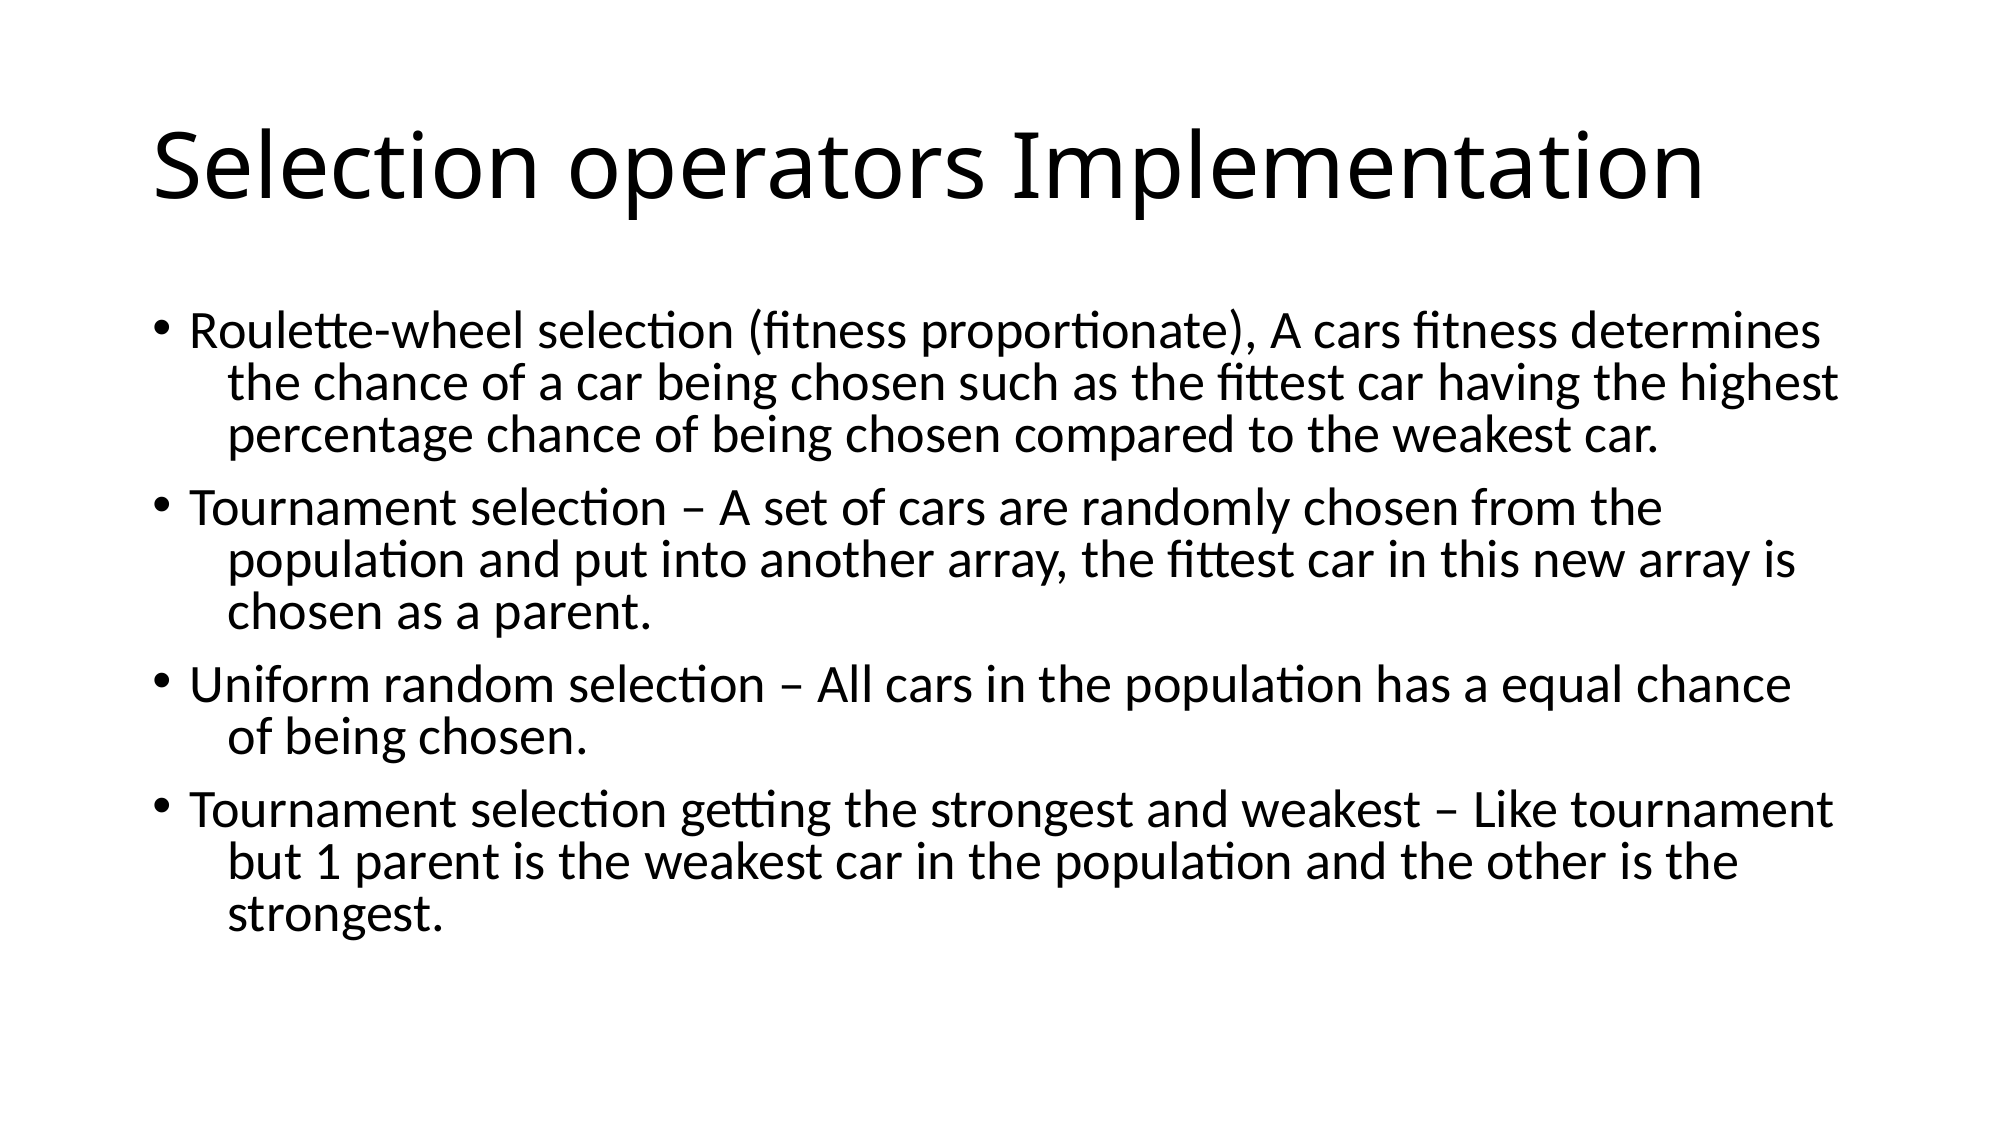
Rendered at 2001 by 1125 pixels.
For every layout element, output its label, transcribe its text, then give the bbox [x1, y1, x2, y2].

title Selection operators Implementation [137, 59, 1863, 278]
list Roulette-wheel selection (fitness proportionate), A cars fitness determines the chance of a car being chosen such as the fittest car having the highest percentage chance of being chosen compared to the weakest car. Tournament selection – A set of cars are randomly chosen from the population and put into another array, the fittest car in this new array is chosen as a parent. Uniform random selection – All cars in the population has a equal chance of being chosen. Tournament selection getting the strongest and weakest – Like tournament but 1 parent is the weakest car in the population and the other is the strongest. [137, 299, 1863, 1014]
